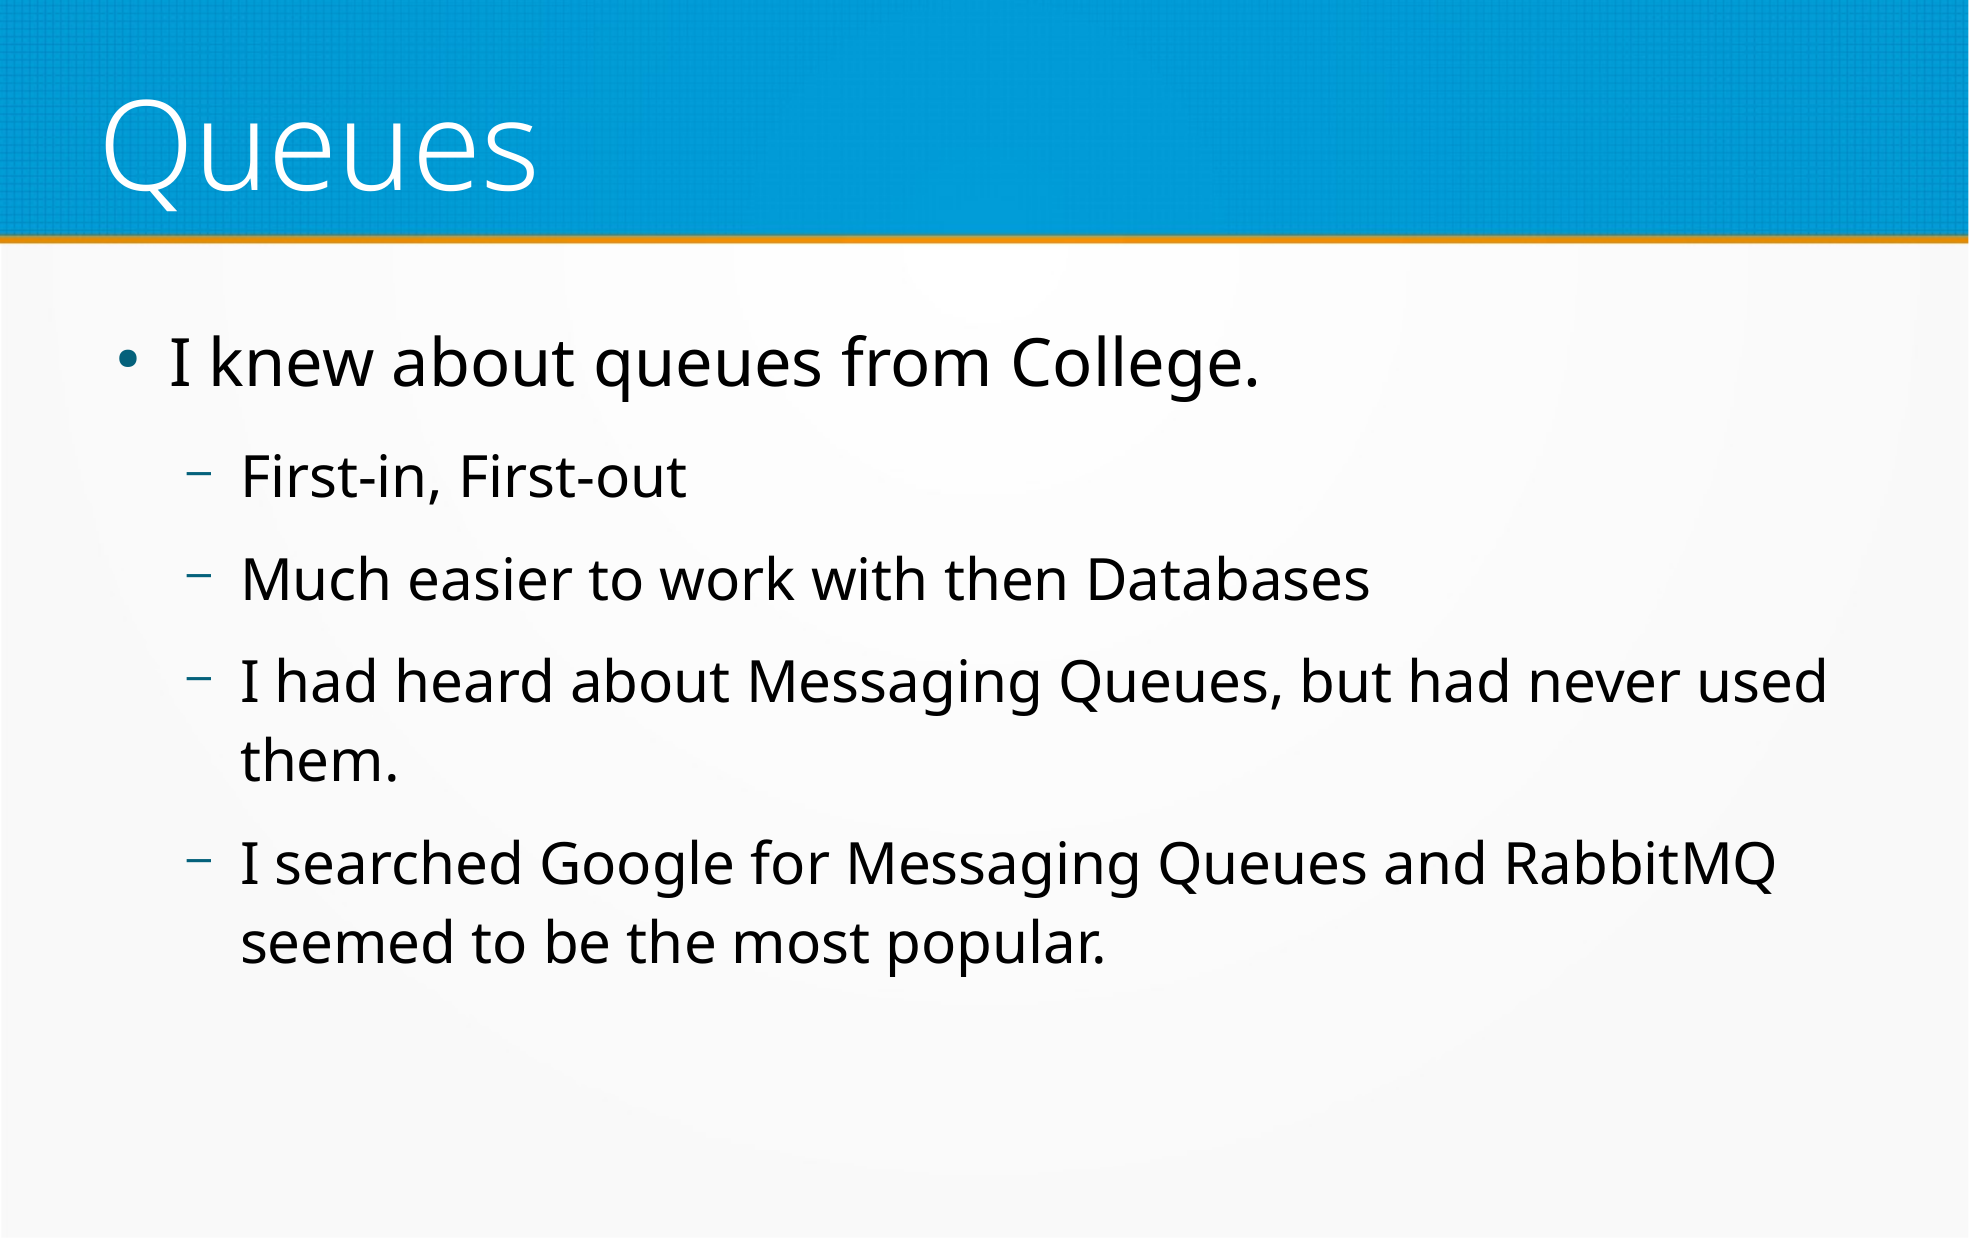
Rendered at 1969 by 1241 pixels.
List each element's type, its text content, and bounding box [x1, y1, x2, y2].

picture [0, 233, 1969, 1241]
title Queues [98, 19, 1870, 227]
list I knew about queues from College. First-in, First-out Much easier to work with then Databases I had heard about Messaging Queues, but had never used them. I searched Google for Messaging Queues and RabbitMQ seemed to be the most popular. [98, 315, 1861, 1081]
